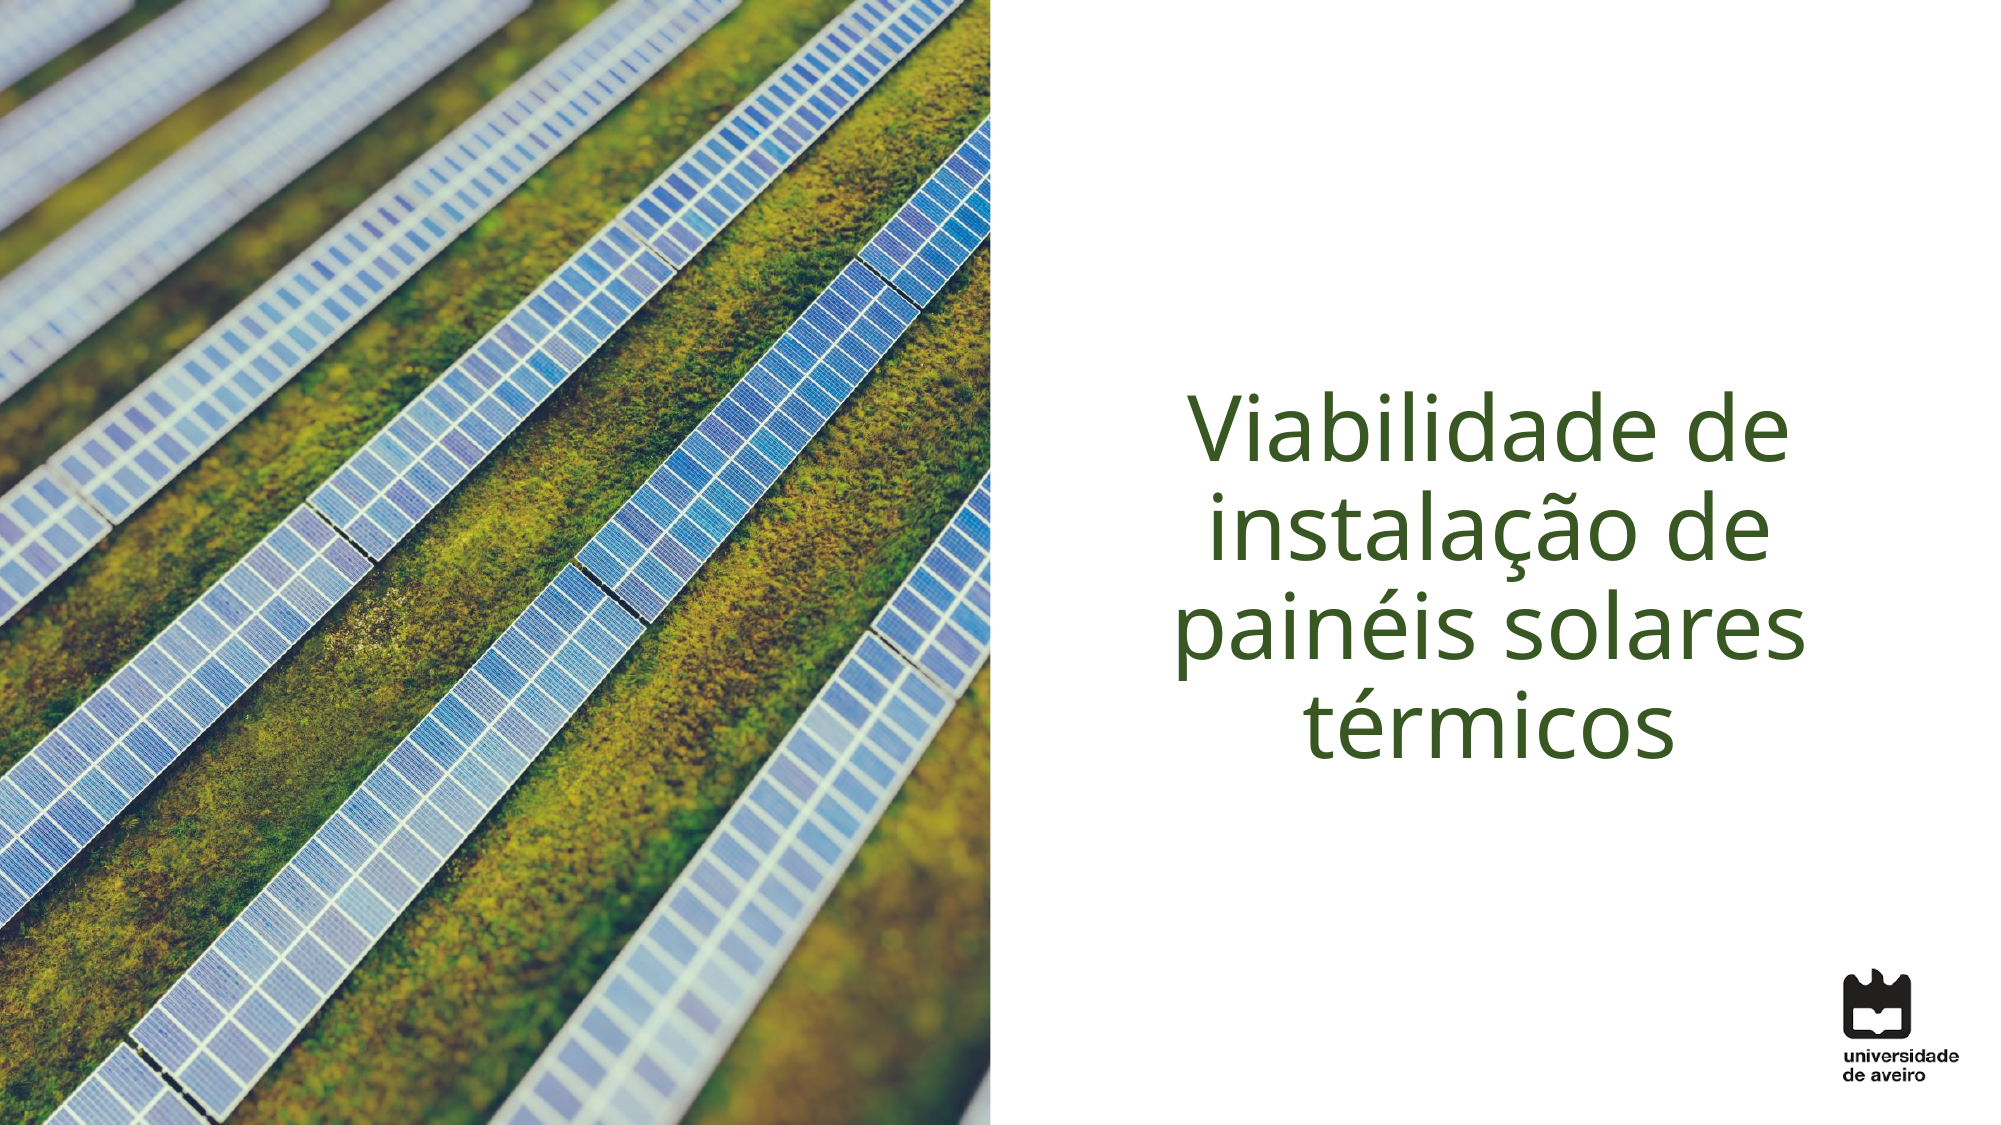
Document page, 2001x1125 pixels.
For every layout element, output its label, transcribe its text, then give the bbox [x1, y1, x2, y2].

picture [1800, 924, 2000, 1125]
picture [0, 0, 991, 1125]
title Viabilidade de instalação de painéis solares térmicos [1081, 310, 1900, 786]
